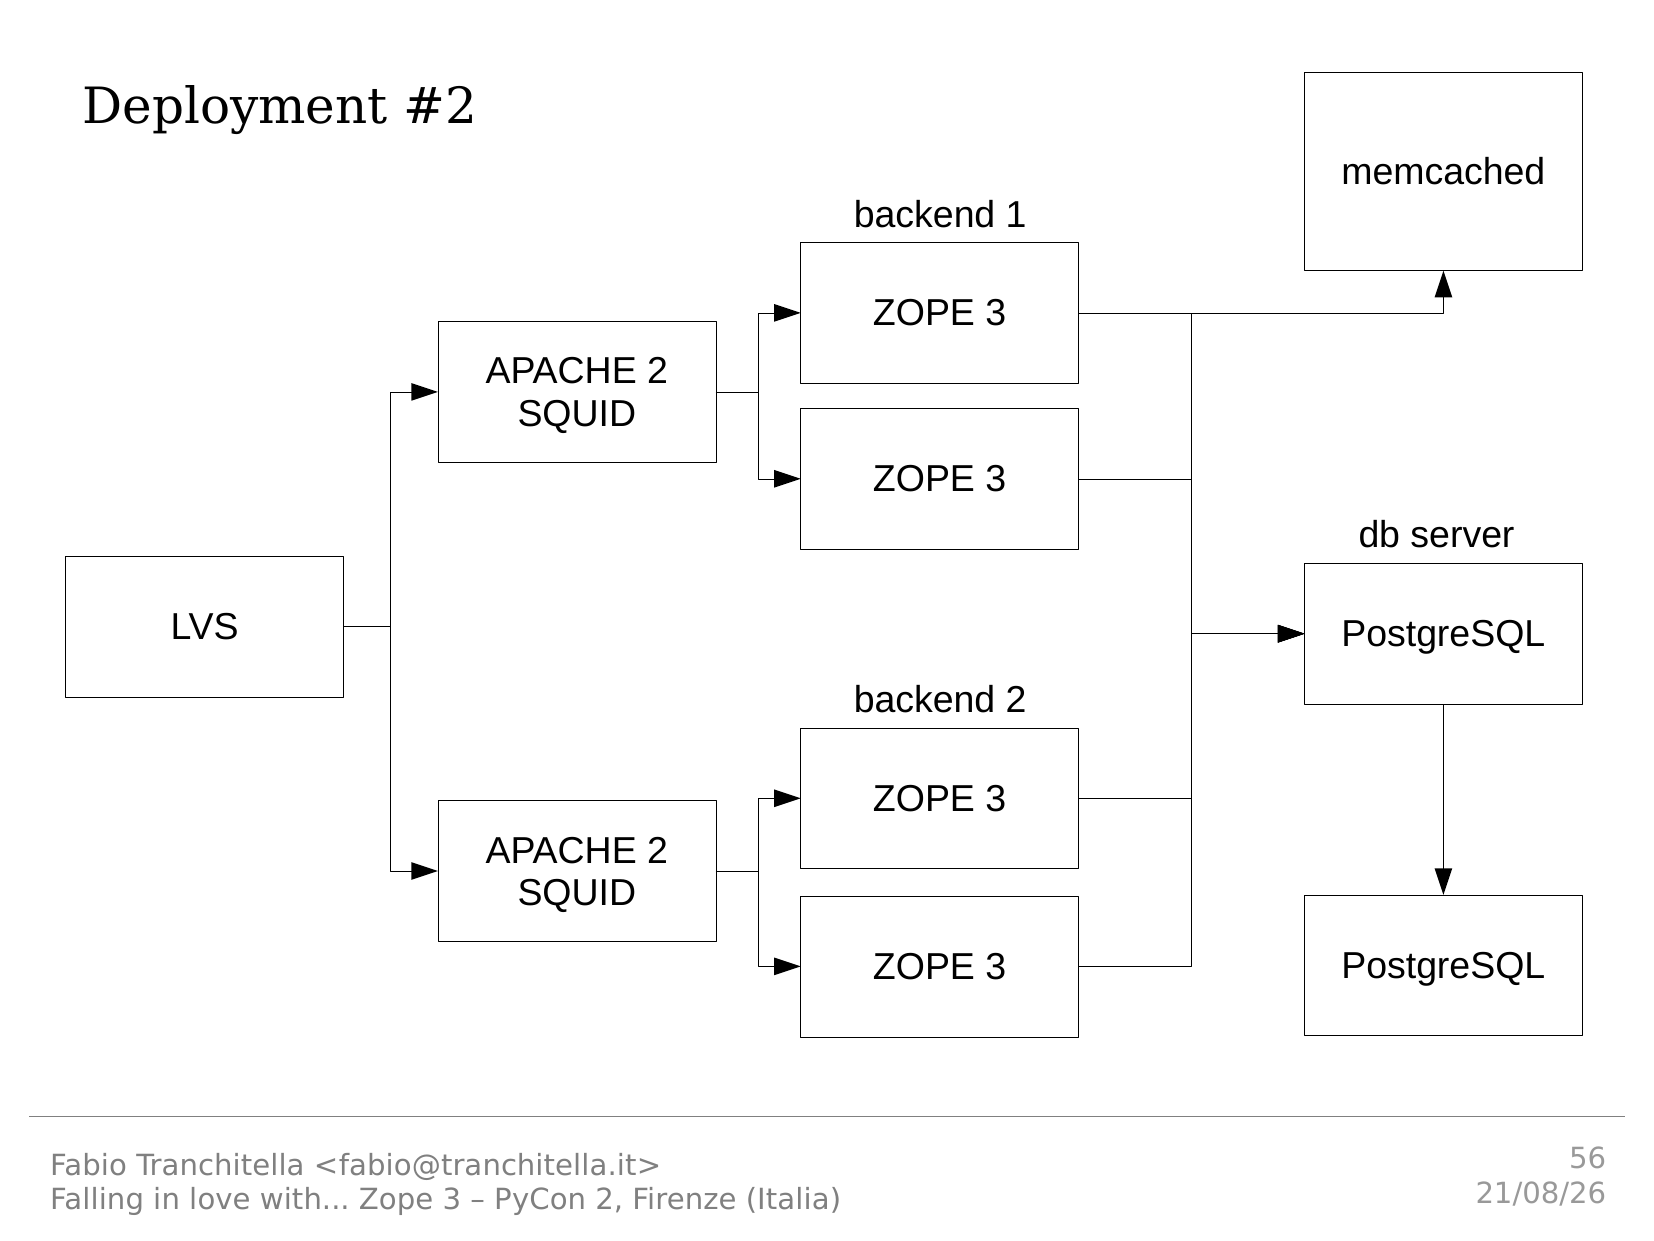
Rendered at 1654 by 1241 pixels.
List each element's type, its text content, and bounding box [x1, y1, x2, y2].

text_box ZOPE 3 [800, 242, 1079, 384]
text_box backend 2 [839, 671, 1042, 728]
text_box db server [1343, 506, 1530, 564]
text_box APACHE 2 SQUID [437, 800, 716, 942]
text_box ZOPE 3 [800, 408, 1079, 550]
text_box PostgreSQL [1304, 563, 1583, 705]
text_box ZOPE 3 [800, 727, 1079, 869]
text_box LVS [65, 556, 344, 698]
text_box ZOPE 3 [800, 895, 1079, 1037]
text_box PostgreSQL [1304, 894, 1583, 1036]
text_box memcached [1304, 71, 1583, 271]
text_box APACHE 2 SQUID [437, 321, 716, 463]
text_box backend 1 [839, 185, 1042, 243]
subtitle Deployment #2 [82, 59, 1571, 153]
